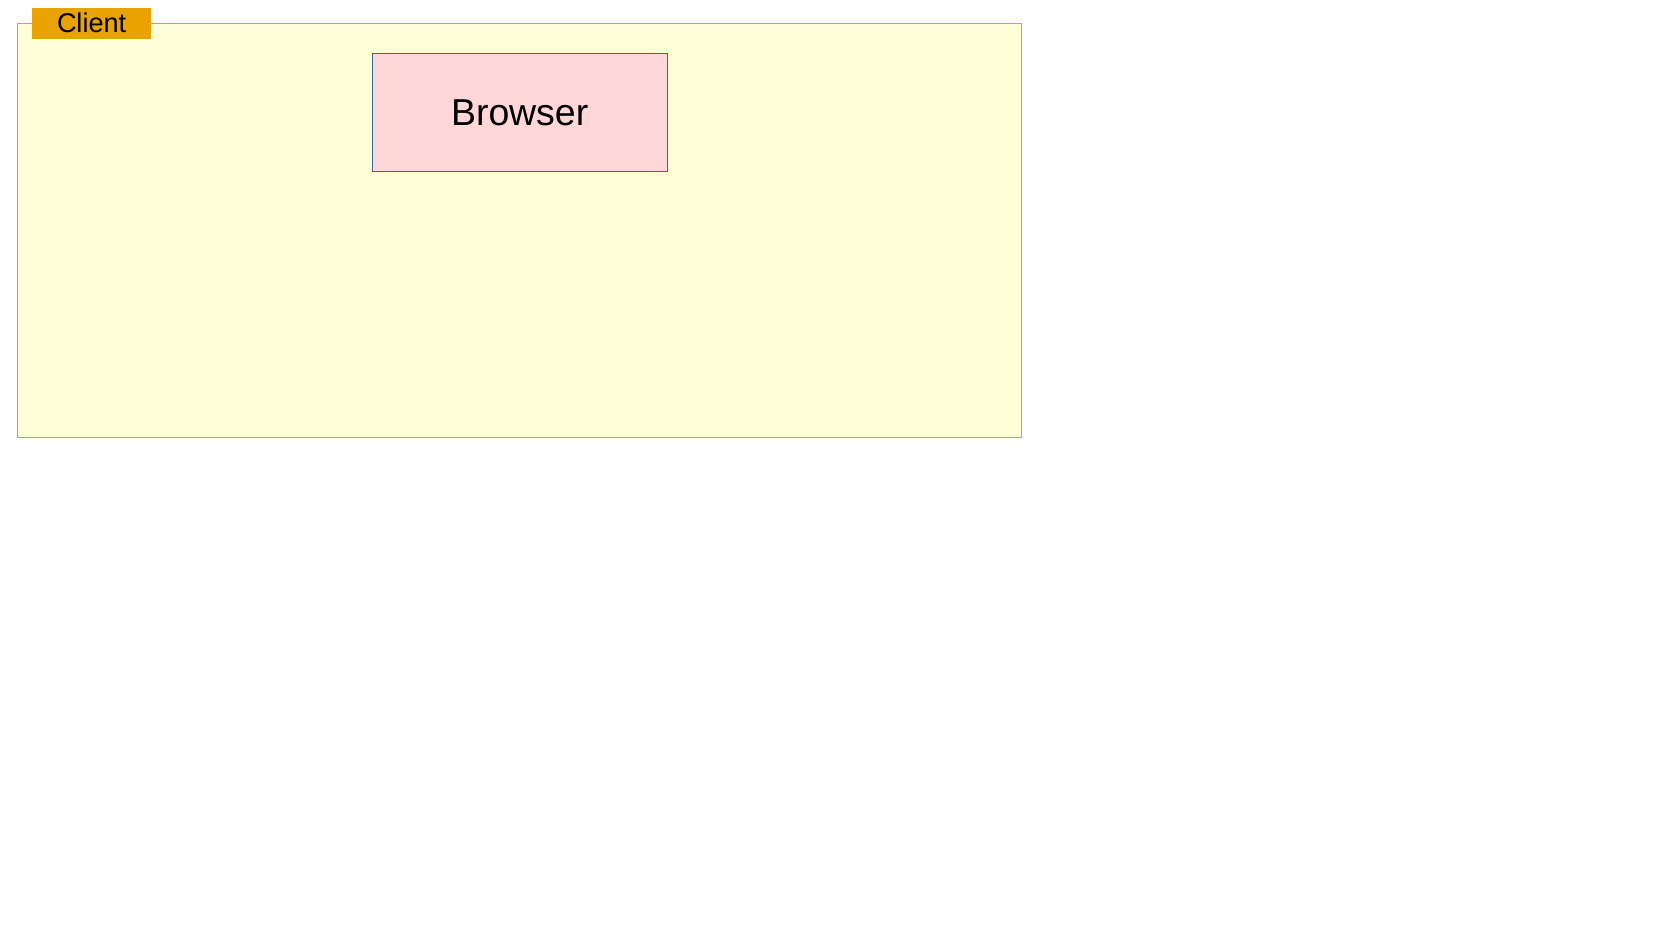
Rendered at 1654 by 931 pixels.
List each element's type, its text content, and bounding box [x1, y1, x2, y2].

text_box Browser [372, 53, 668, 172]
text_box Client [32, 8, 151, 39]
text_box [17, 23, 1022, 438]
